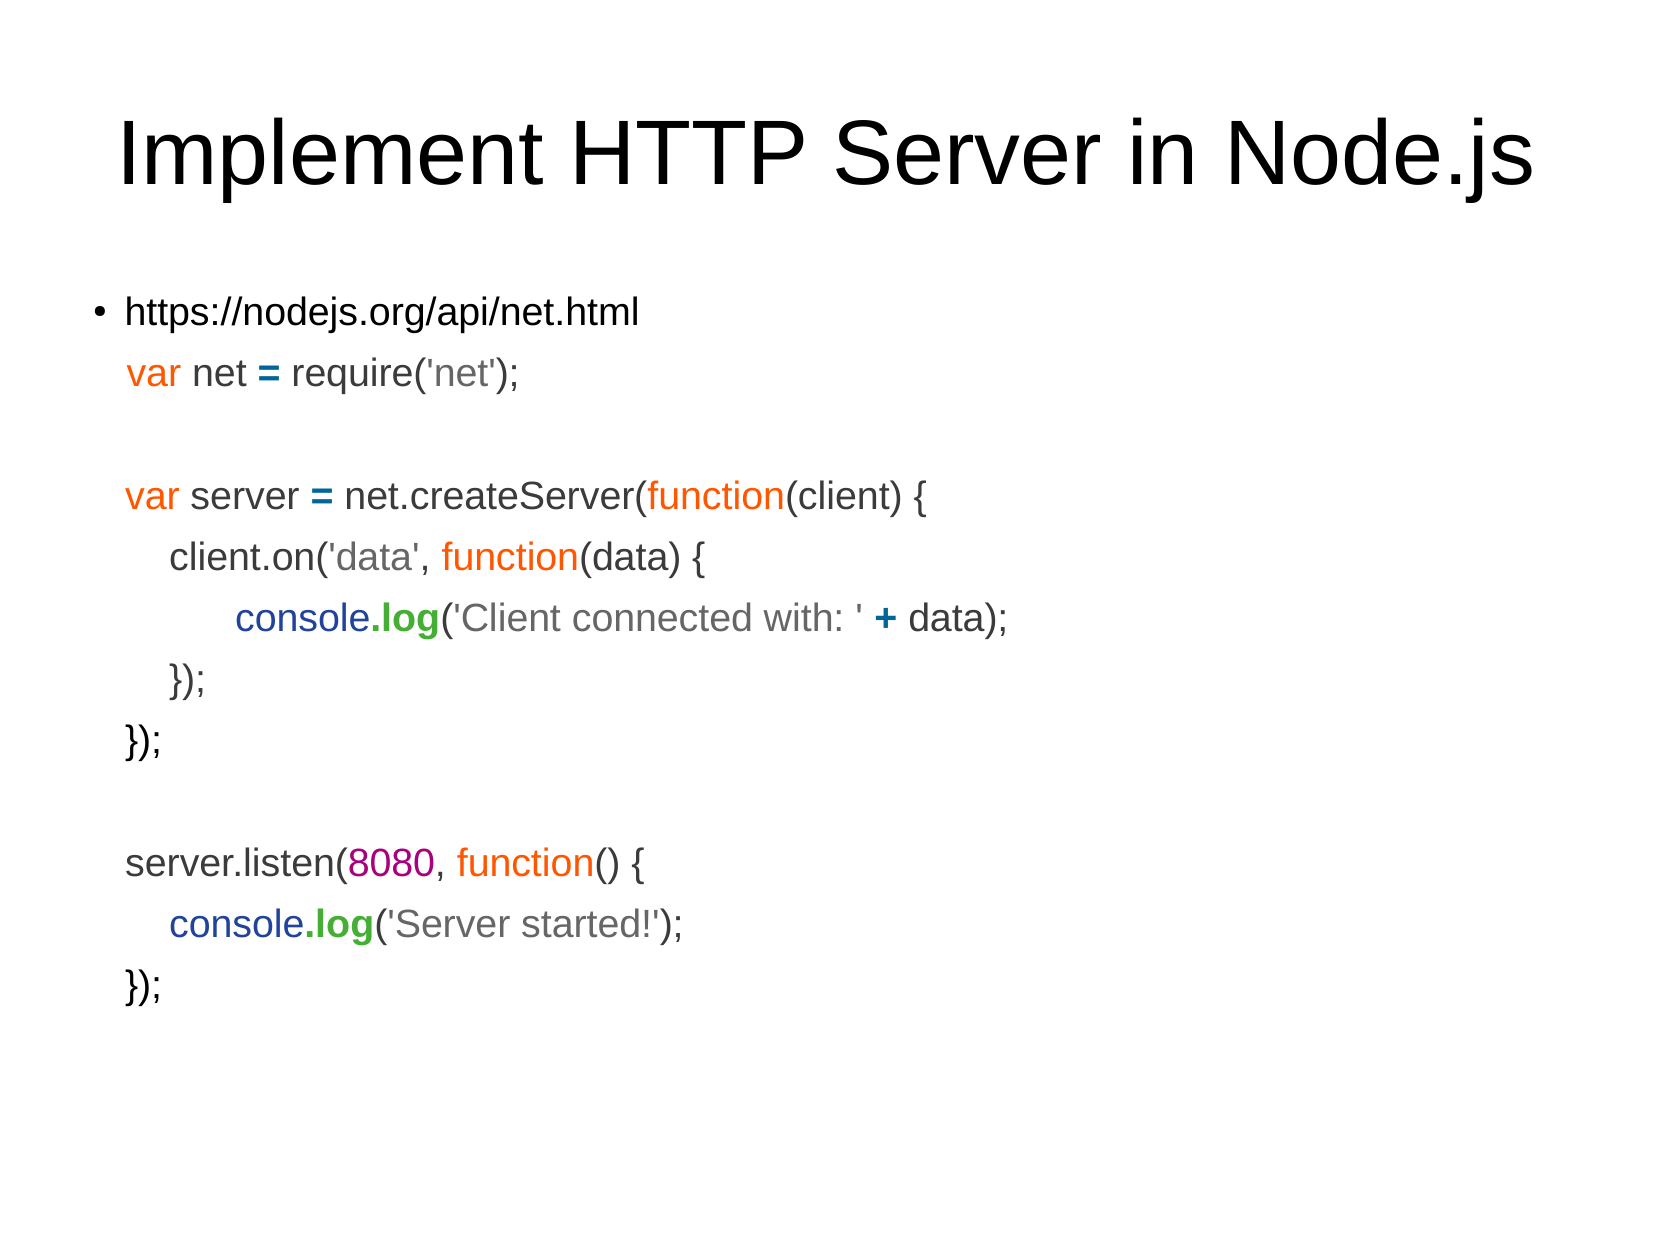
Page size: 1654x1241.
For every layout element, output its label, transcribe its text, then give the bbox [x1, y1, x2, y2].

title Implement HTTP Server in Node.js [82, 49, 1571, 257]
list https://nodejs.org/api/net.html var net = require('net'); var server = net.createServer(function(client) { client.on('data', function(data) { console.log('Client connected with: ' + data); }); }); server.listen(8080, function() { console.log('Server started!'); }); [82, 290, 1571, 1010]
